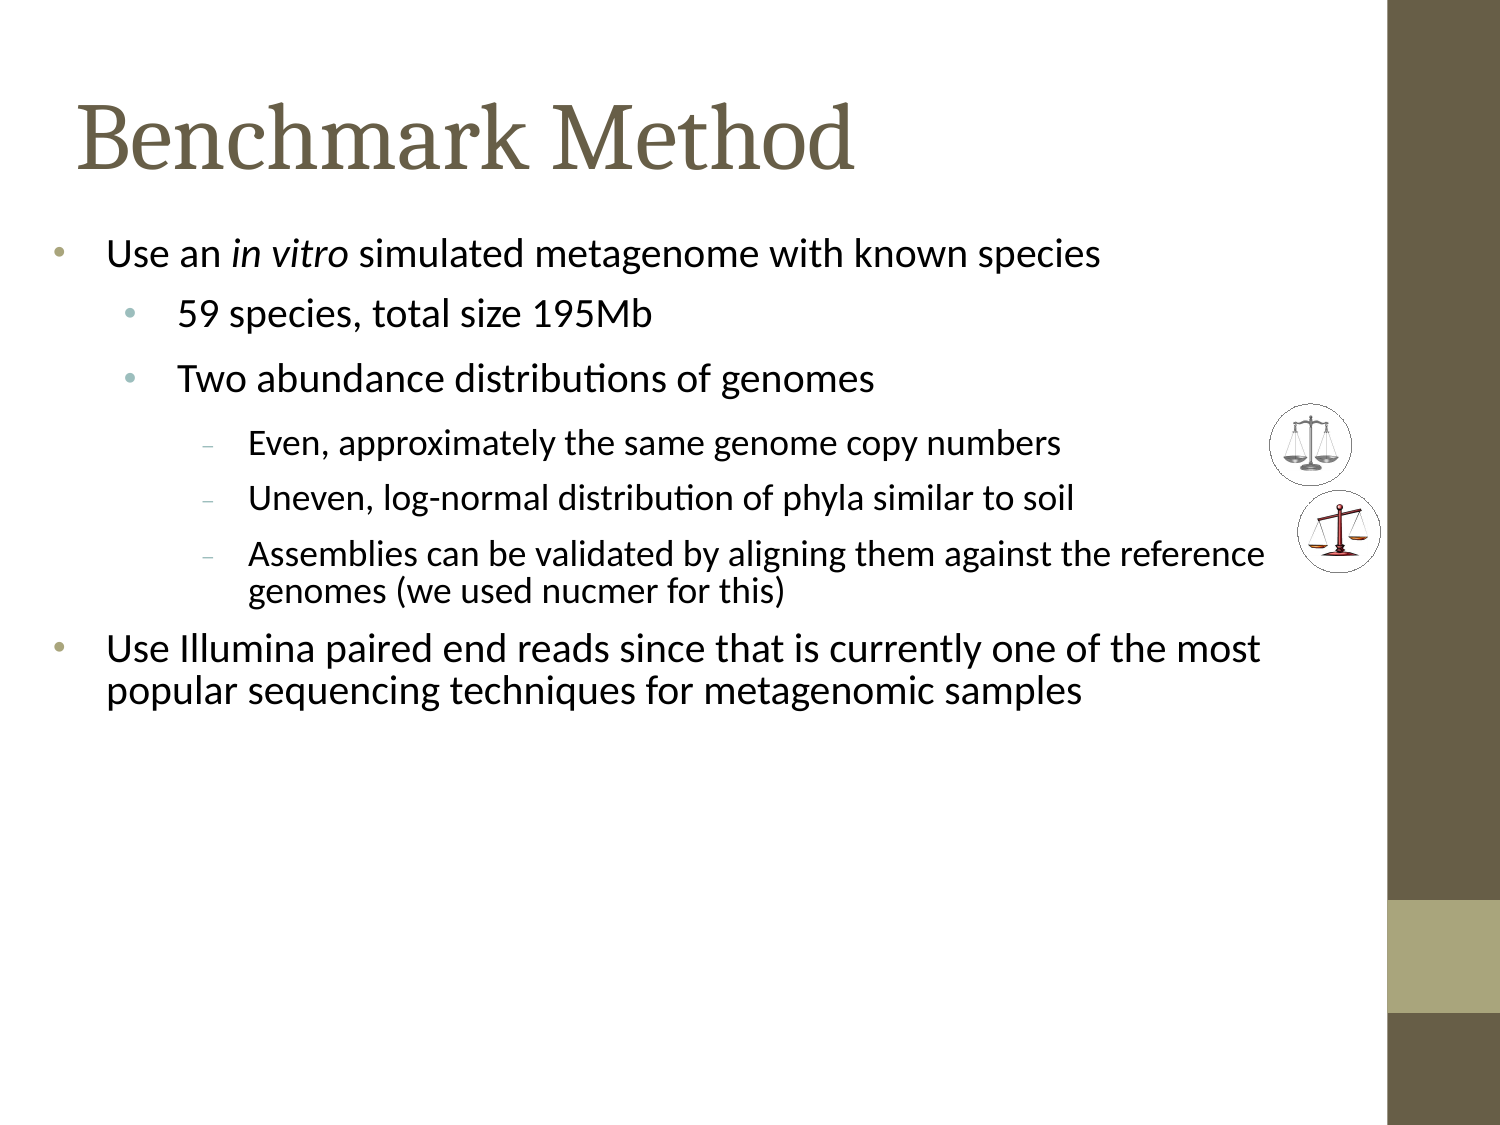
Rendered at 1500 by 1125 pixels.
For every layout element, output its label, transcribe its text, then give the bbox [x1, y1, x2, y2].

text_box [1269, 403, 1352, 486]
list Use an in vitro simulated metagenome with known species 59 species, total size 195Mb Two abundance distributions of genomes Even, approximately the same genome copy numbers Uneven, log-normal distribution of phyla similar to soil Assemblies can be validated by aligning them against the reference genomes (we used nucmer for this) Use Illumina paired end reads since that is currently one of the most popular sequencing techniques for metagenomic samples [35, 236, 1382, 1063]
title Benchmark Method [75, 82, 1326, 195]
picture [1283, 415, 1339, 471]
text_box [1297, 490, 1381, 573]
picture [1308, 504, 1368, 556]
